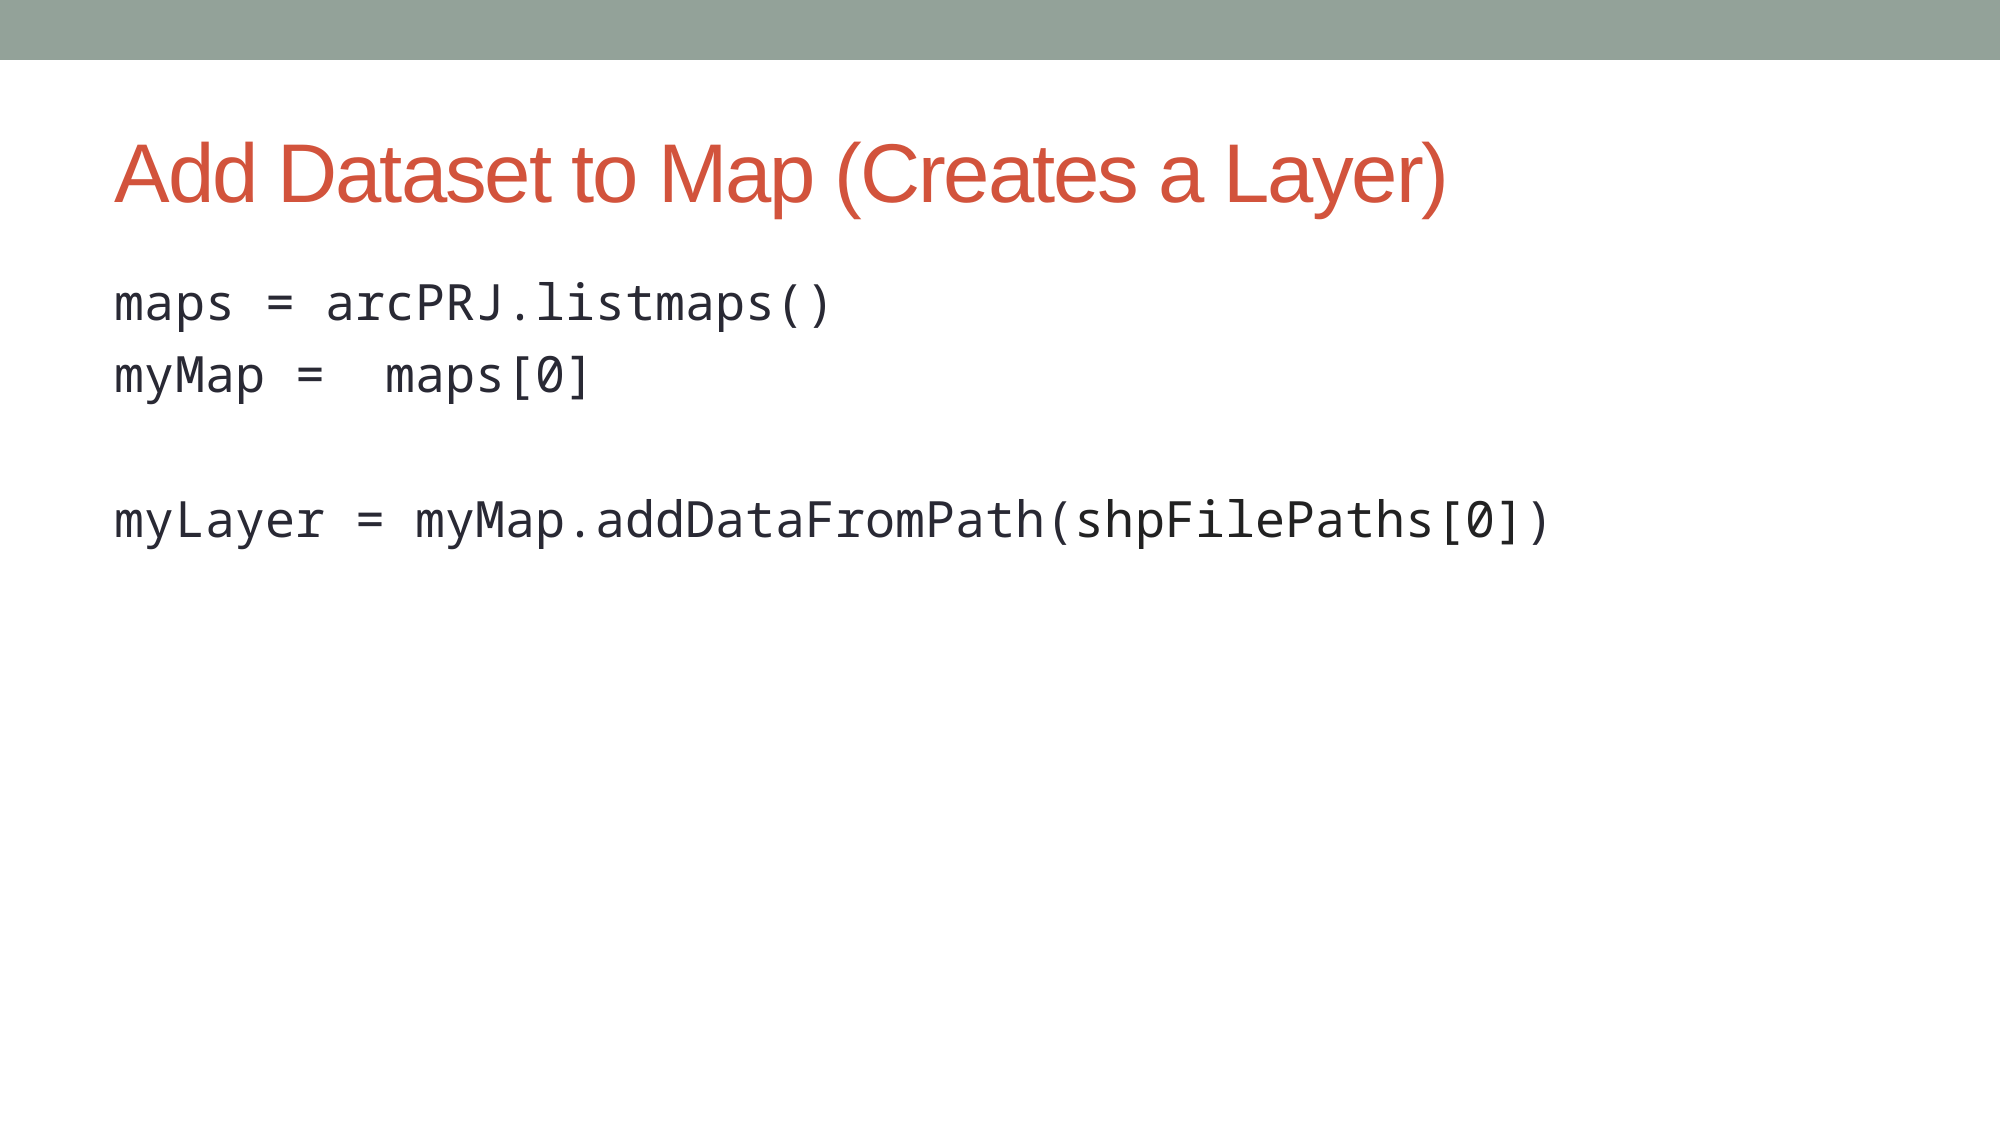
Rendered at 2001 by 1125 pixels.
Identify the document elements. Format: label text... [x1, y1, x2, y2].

title Add Dataset to Map (Creates a Layer) [99, 87, 1900, 251]
list maps = arcPRJ.listmaps() myMap = maps[0] myLayer = myMap.addDataFromPath(shpFilePaths[0]) [99, 262, 1900, 1063]
